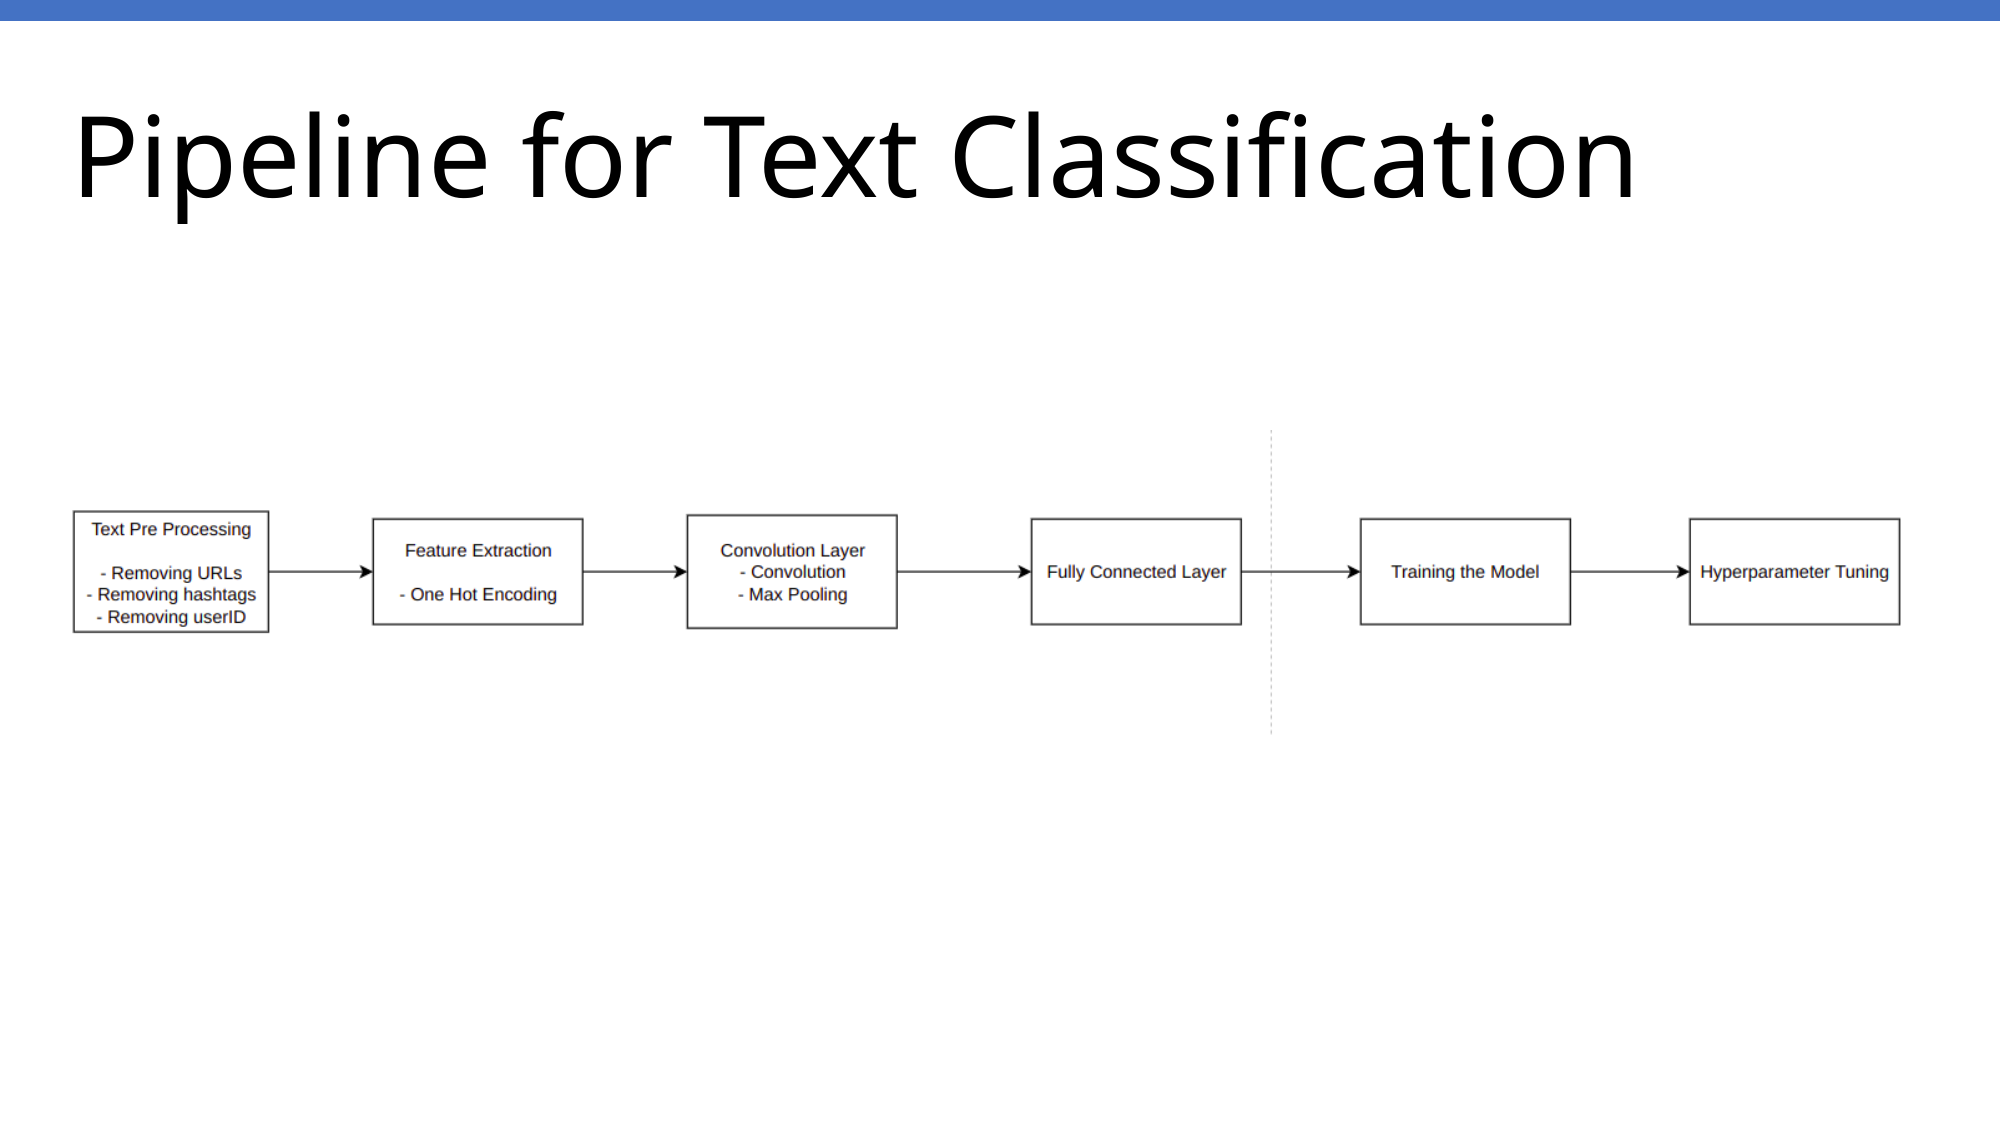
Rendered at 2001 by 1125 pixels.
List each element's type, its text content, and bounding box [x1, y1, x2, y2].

title Pipeline for Text Classification [56, 52, 1928, 271]
text_box [0, 0, 2000, 21]
picture [30, 430, 2000, 736]
